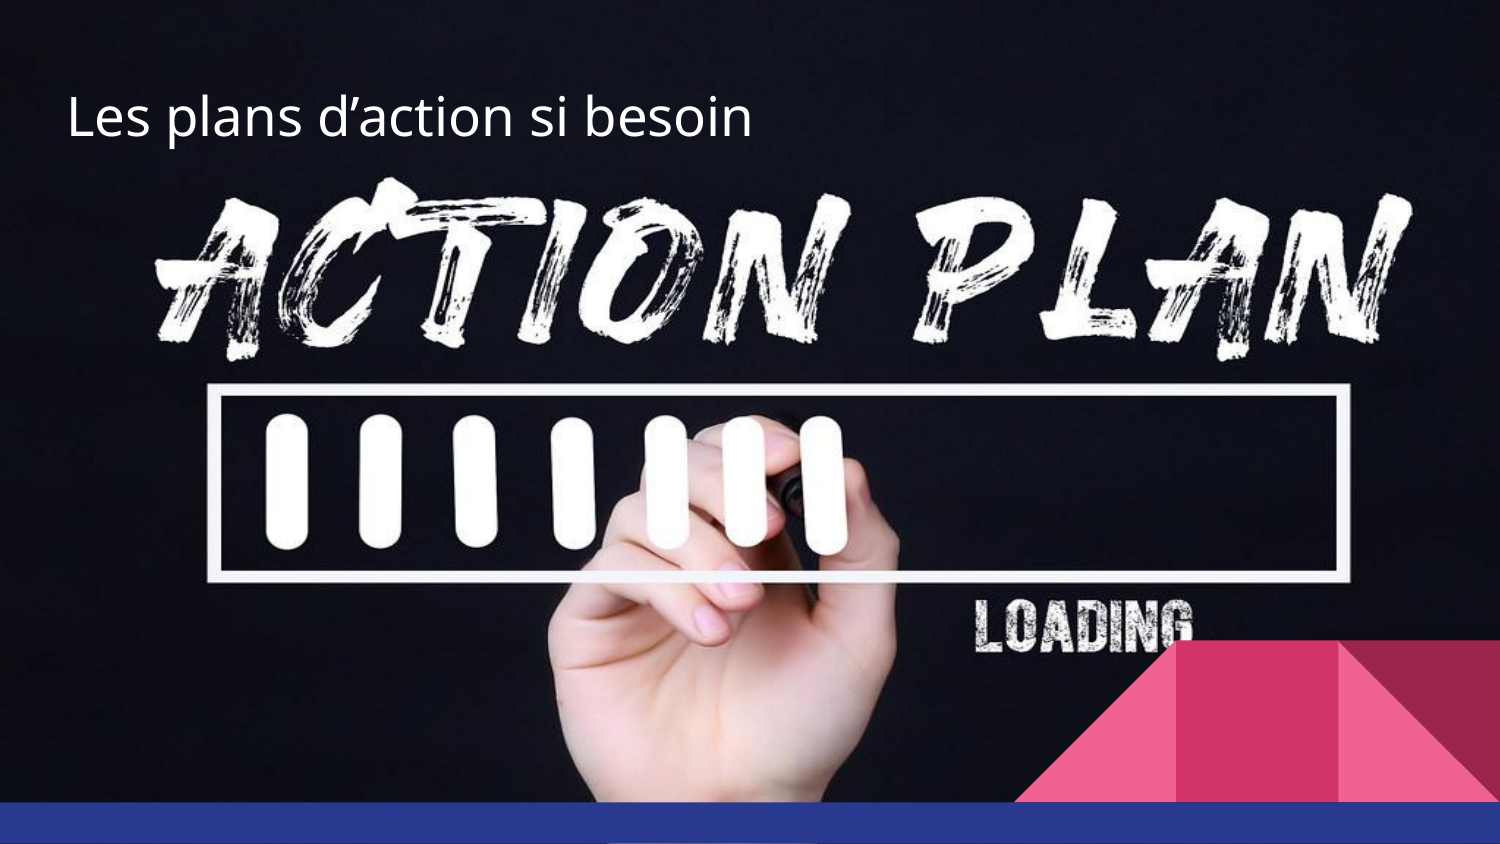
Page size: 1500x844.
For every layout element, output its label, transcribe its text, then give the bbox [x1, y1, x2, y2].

picture [0, 0, 1500, 802]
title Les plans d’action si besoin [51, 67, 1449, 167]
